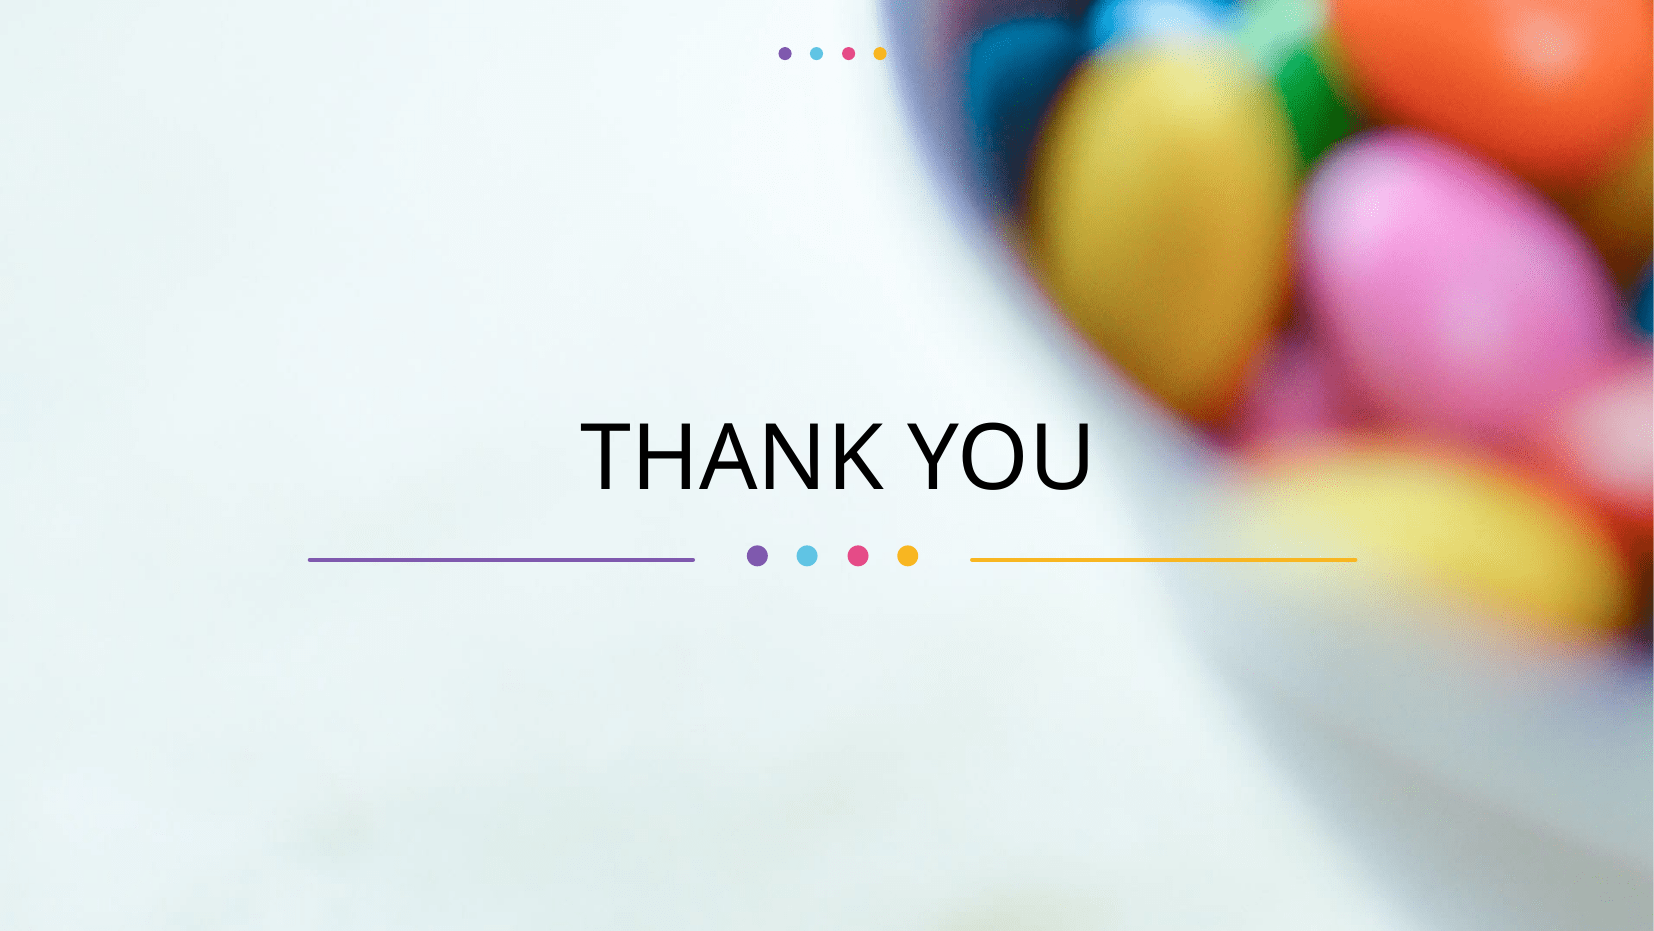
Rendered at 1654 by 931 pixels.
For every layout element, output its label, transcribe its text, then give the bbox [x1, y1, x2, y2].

text_box [873, 47, 887, 61]
text_box [897, 545, 919, 567]
text_box [778, 47, 792, 61]
text_box [842, 47, 856, 61]
text_box [847, 545, 869, 567]
title THANK YOU [94, 376, 1583, 532]
text_box [796, 545, 818, 567]
text_box [746, 545, 768, 567]
text_box [809, 47, 824, 61]
picture [0, 0, 1654, 931]
